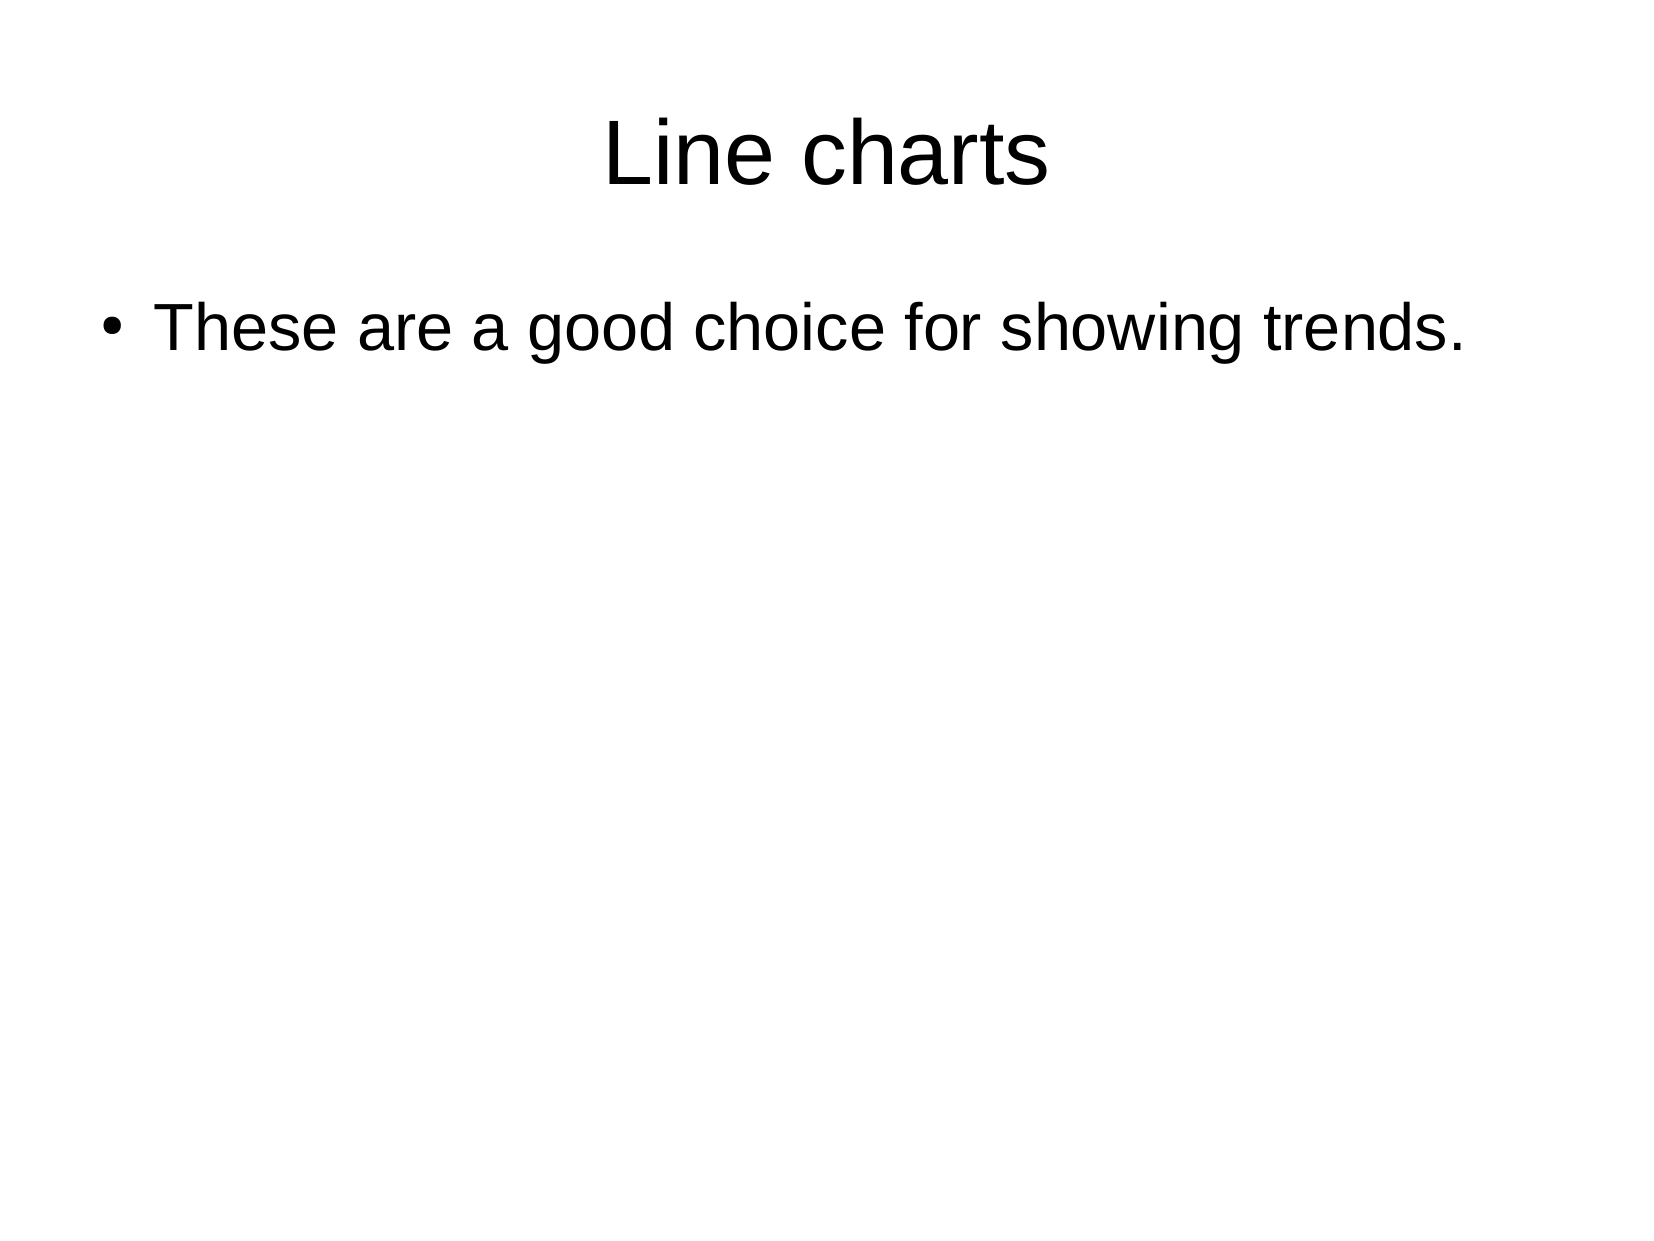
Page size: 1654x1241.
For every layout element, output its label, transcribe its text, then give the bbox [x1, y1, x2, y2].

title Line charts [82, 49, 1571, 257]
list These are a good choice for showing trends. [82, 290, 1571, 1010]
